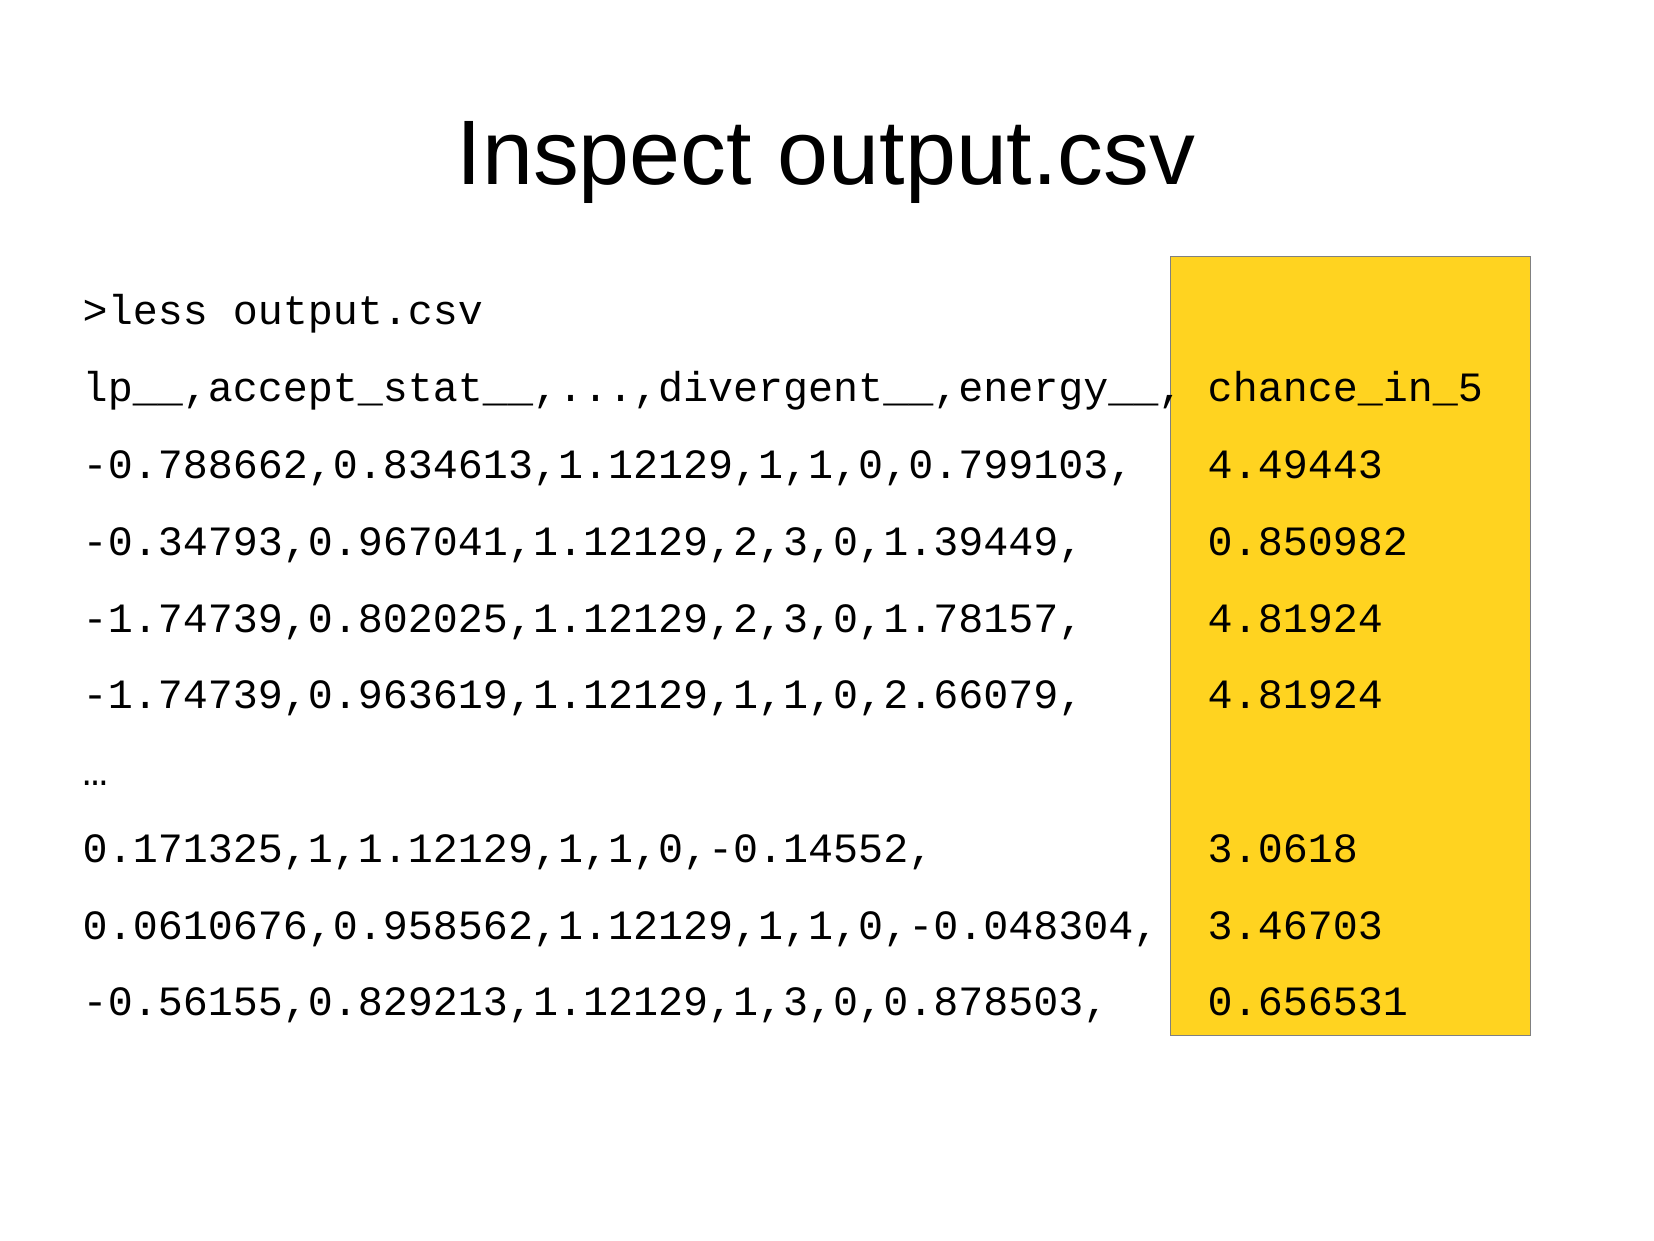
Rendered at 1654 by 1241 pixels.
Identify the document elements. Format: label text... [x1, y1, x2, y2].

title Inspect output.csv [82, 49, 1571, 257]
list >less output.csv lp__,accept_stat__,...,divergent__,energy__, chance_in_5 -0.788662,0.834613,1.12129,1,1,0,0.799103, 4.49443 -0.34793,0.967041,1.12129,2,3,0,1.39449, 0.850982 -1.74739,0.802025,1.12129,2,3,0,1.78157, 4.81924 -1.74739,0.963619,1.12129,1,1,0,2.66079, 4.81924 … 0.171325,1,1.12129,1,1,0,-0.14552, 3.0618 0.0610676,0.958562,1.12129,1,1,0,-0.048304, 3.46703 -0.56155,0.829213,1.12129,1,3,0,0.878503, 0.656531 [82, 290, 1571, 1109]
text_box [1170, 257, 1531, 290]
